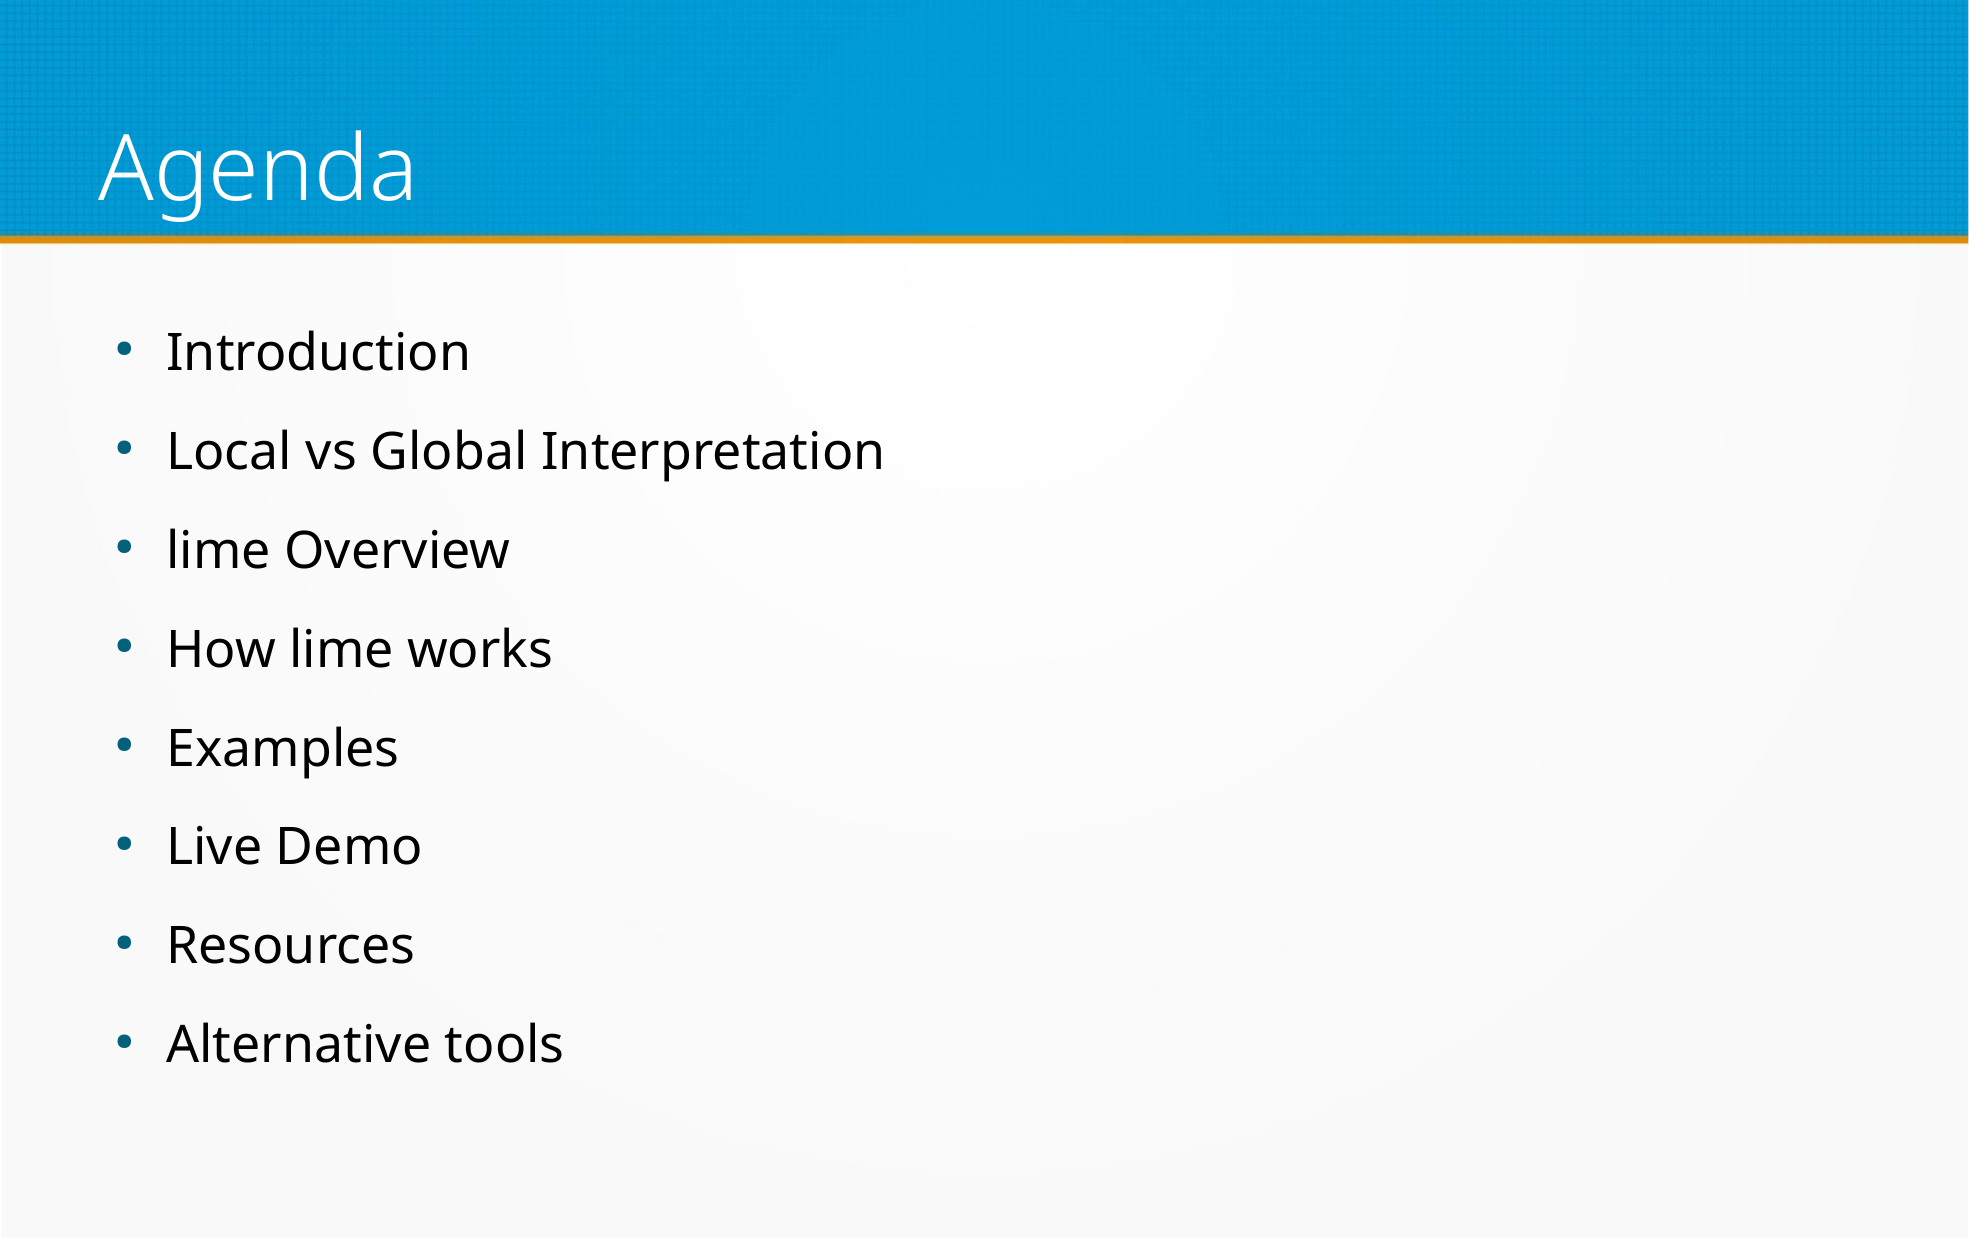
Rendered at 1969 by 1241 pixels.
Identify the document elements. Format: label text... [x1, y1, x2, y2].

title Agenda [98, 19, 1870, 227]
picture [0, 233, 1969, 1241]
list Introduction Local vs Global Interpretation lime Overview How lime works Examples Live Demo Resources Alternative tools [98, 315, 1861, 1081]
